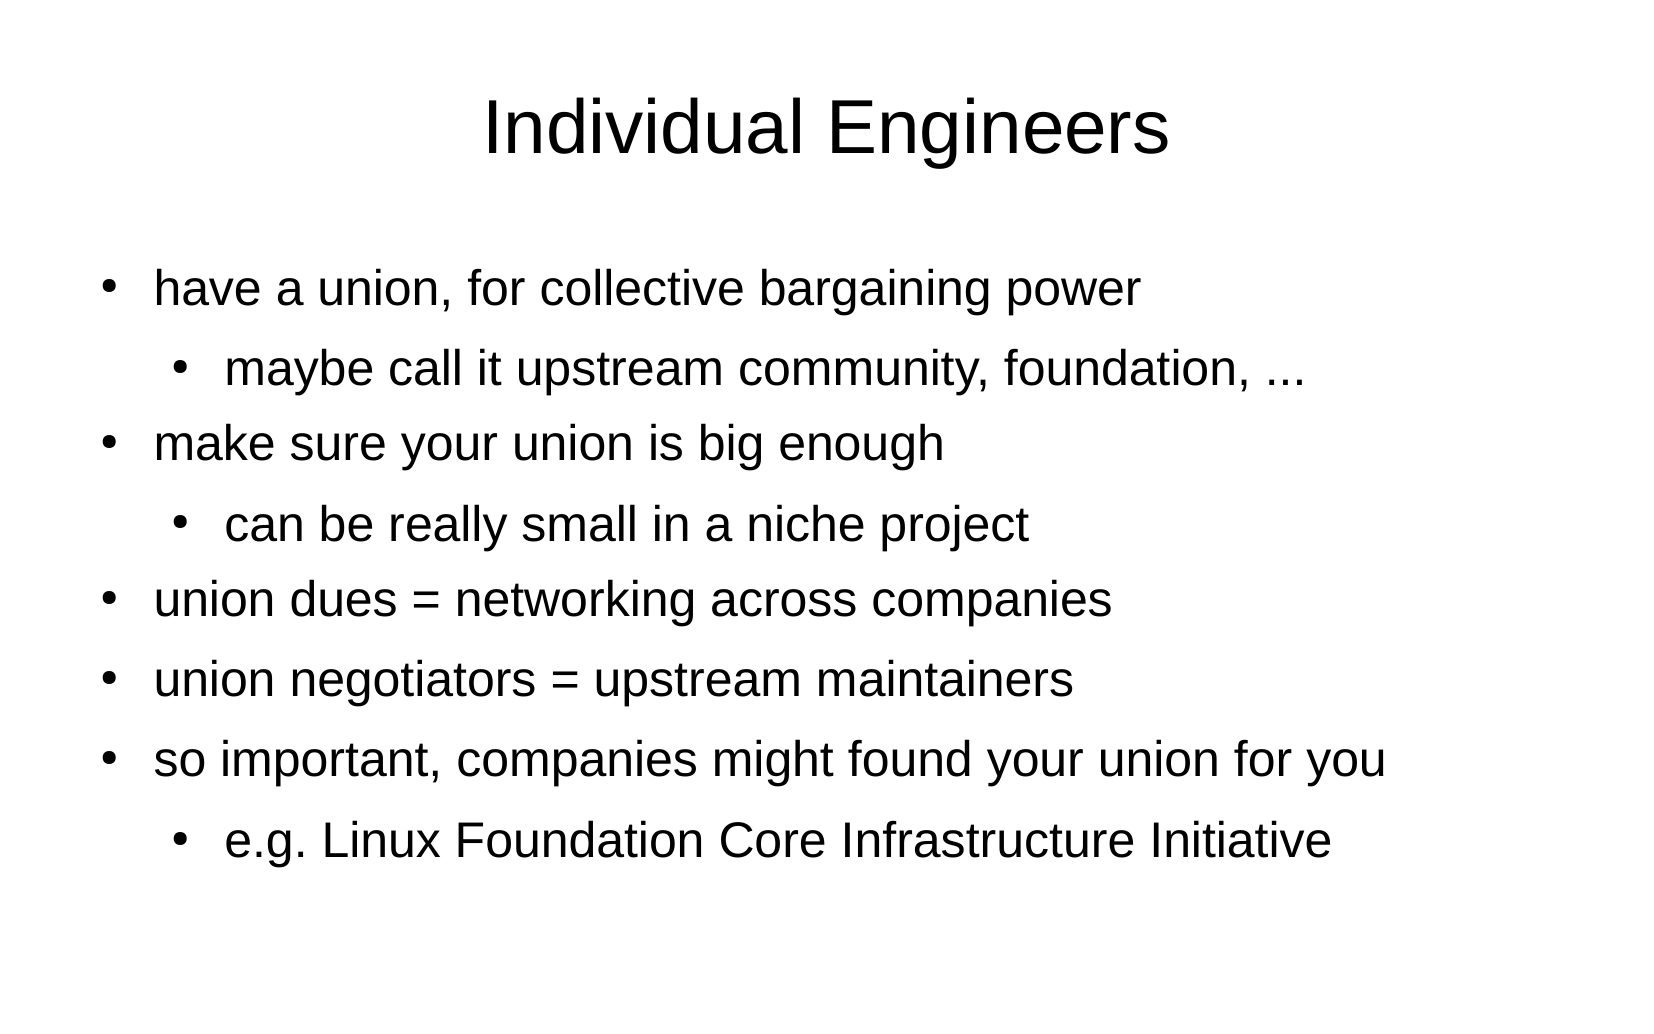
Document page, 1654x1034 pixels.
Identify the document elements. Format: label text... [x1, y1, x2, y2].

title Individual Engineers [82, 41, 1571, 214]
list have a union, for collective bargaining power maybe call it upstream community, foundation, ... make sure your union is big enough can be really small in a niche project union dues = networking across companies union negotiators = upstream maintainers so important, companies might found your union for you e.g. Linux Foundation Core Infrastructure Initiative [82, 259, 1571, 981]
